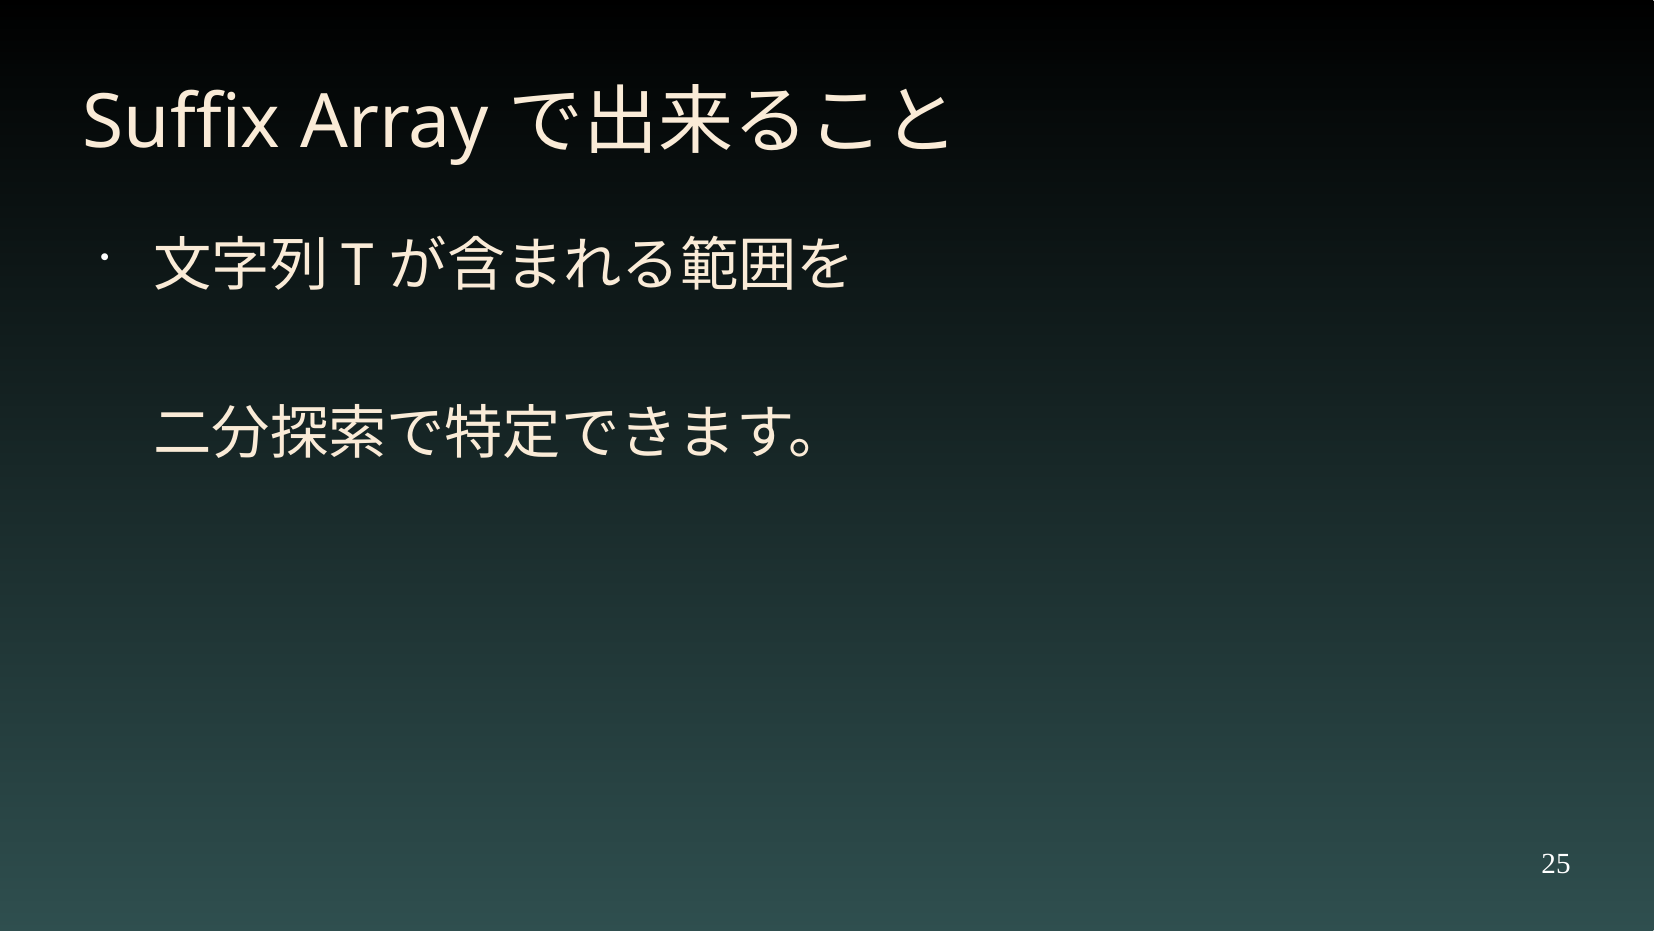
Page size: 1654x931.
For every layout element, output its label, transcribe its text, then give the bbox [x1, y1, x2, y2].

title Suffix Array で出来ること [82, 37, 969, 193]
list 文字列 T が含まれる範囲を 二分探索で特定できます。 [82, 217, 1571, 898]
